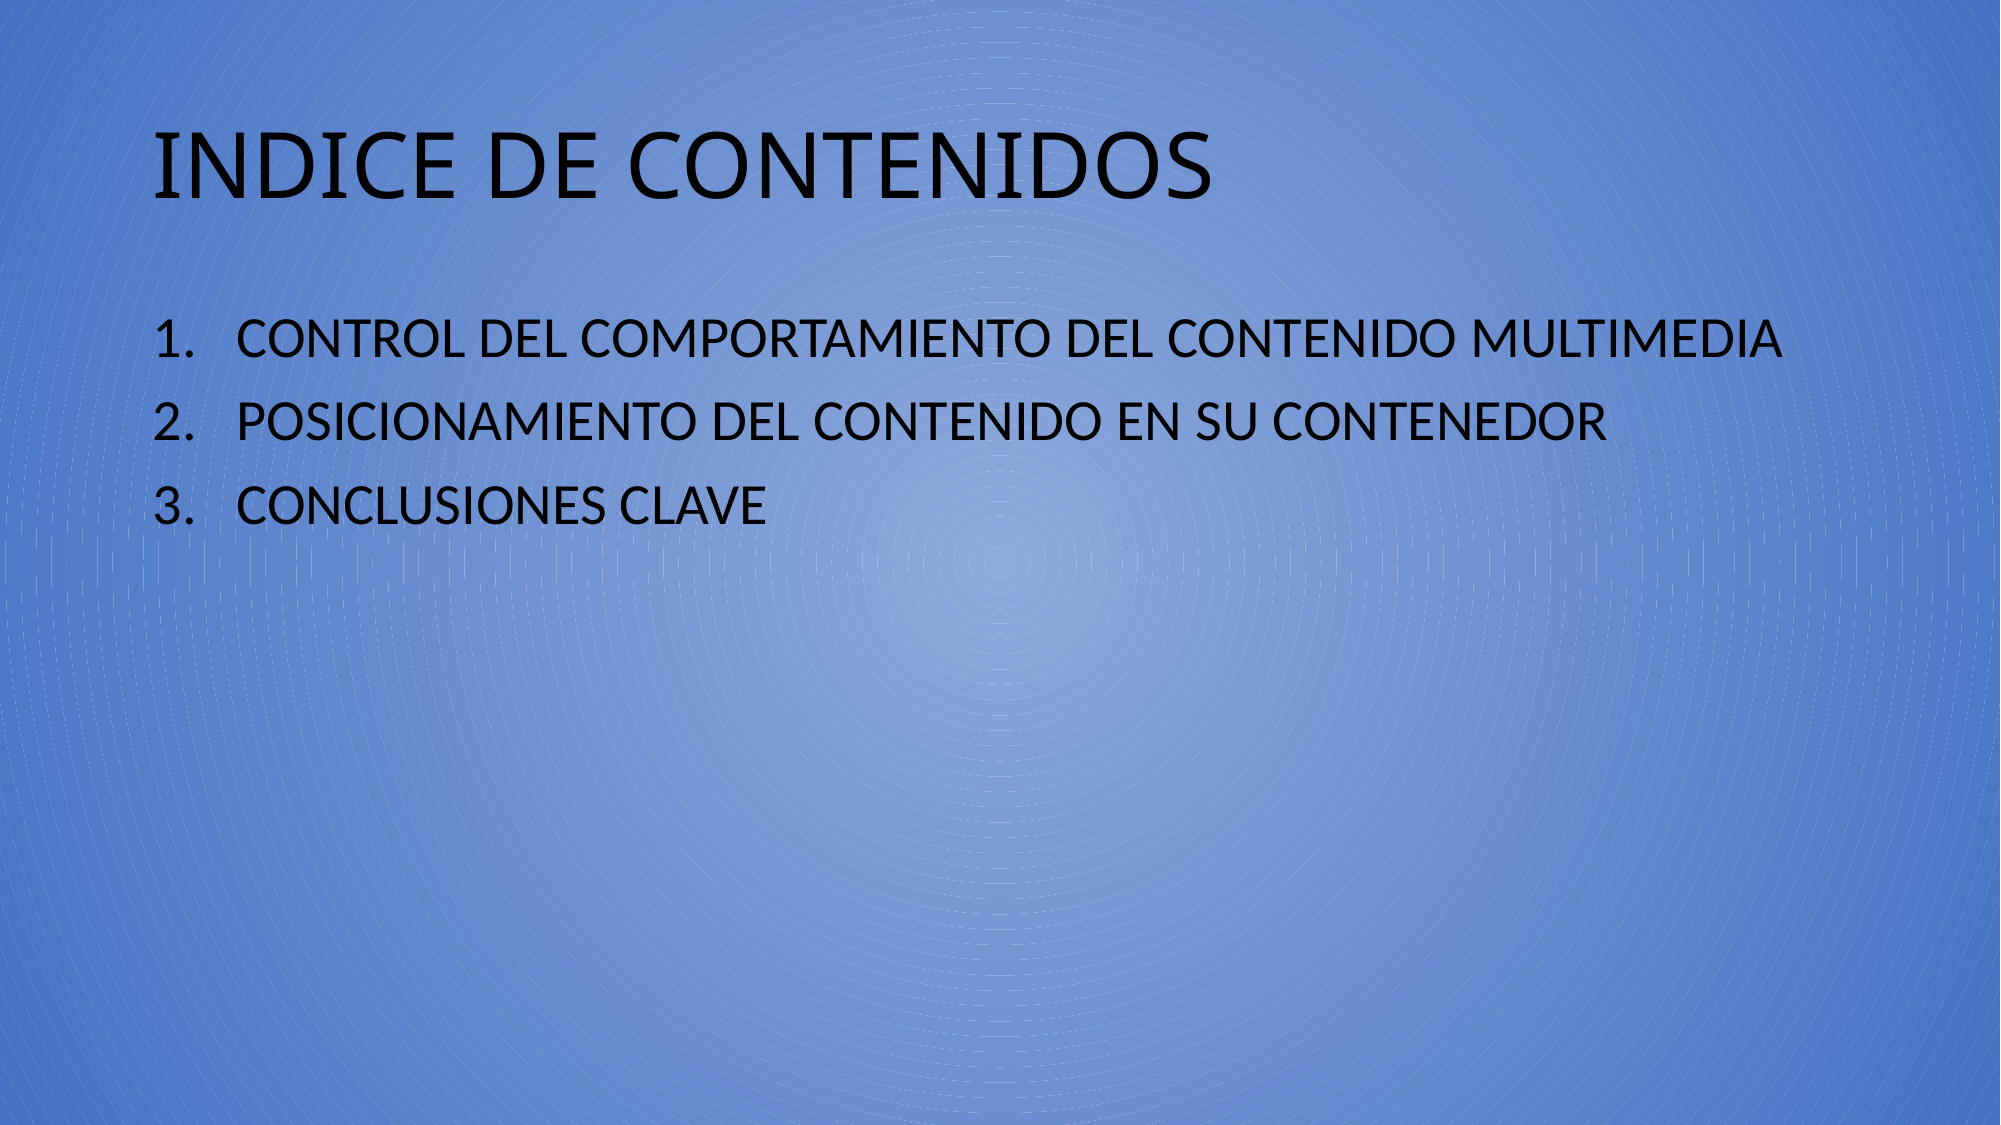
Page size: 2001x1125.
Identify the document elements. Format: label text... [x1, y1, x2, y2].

list CONTROL DEL COMPORTAMIENTO DEL CONTENIDO MULTIMEDIA POSICIONAMIENTO DEL CONTENIDO EN SU CONTENEDOR CONCLUSIONES CLAVE [137, 299, 1863, 1014]
title INDICE DE CONTENIDOS [137, 59, 1863, 278]
